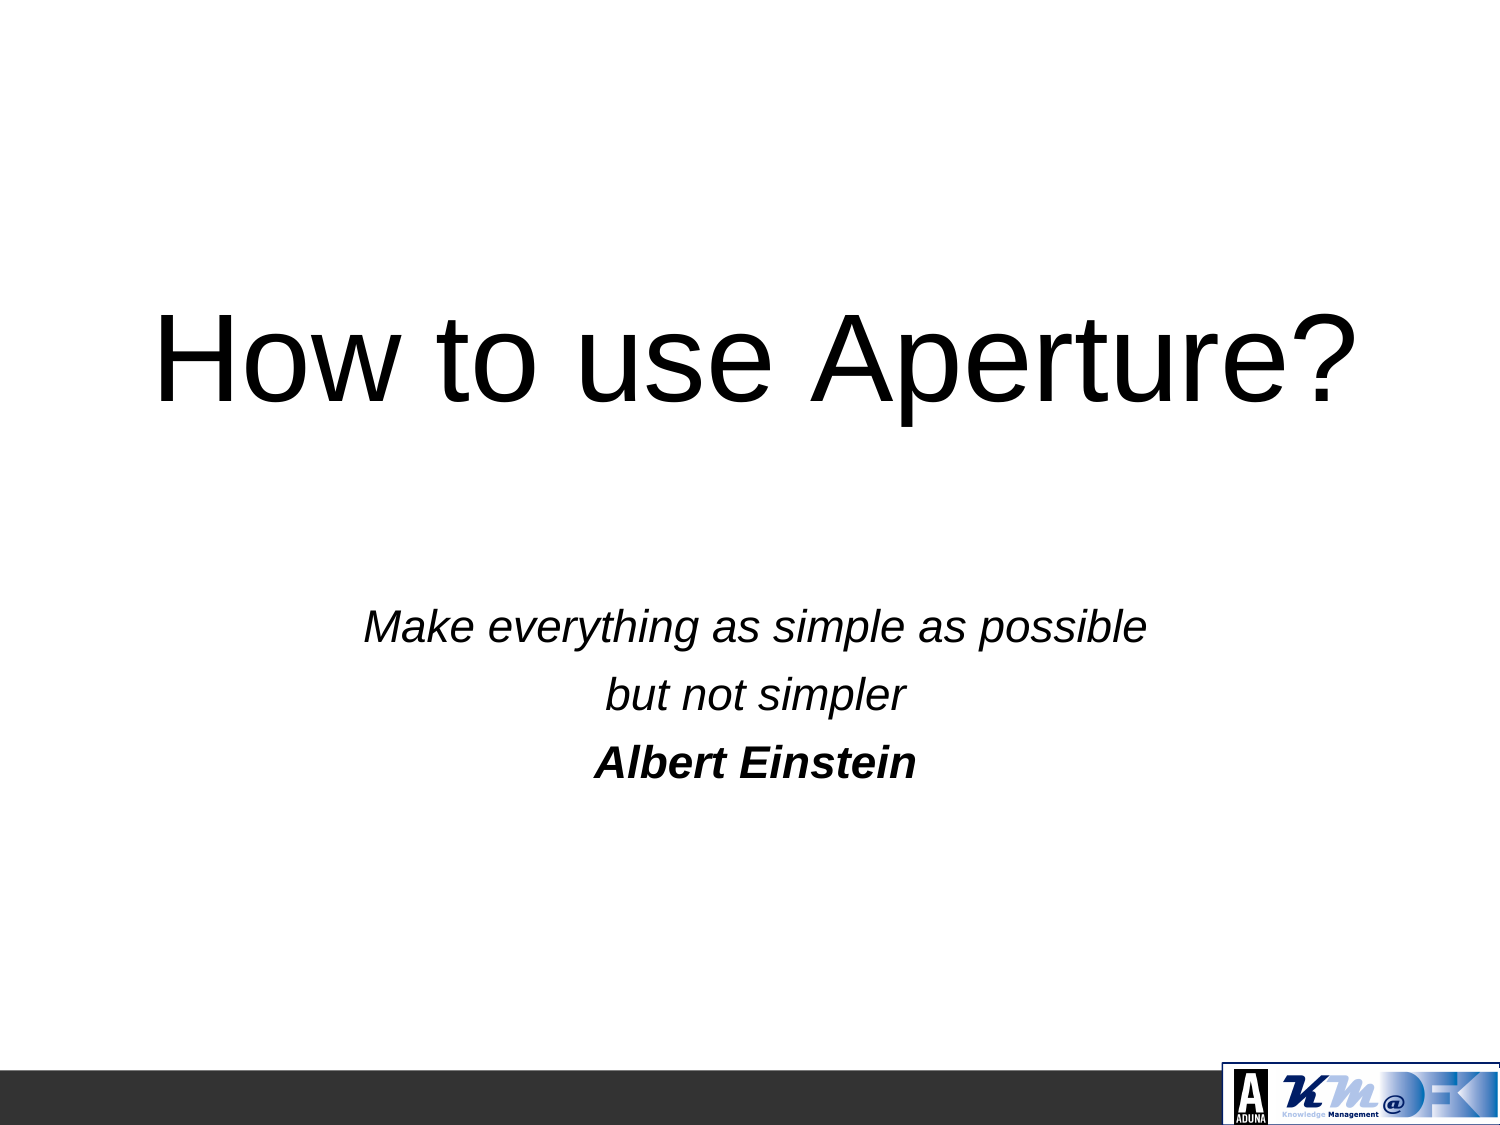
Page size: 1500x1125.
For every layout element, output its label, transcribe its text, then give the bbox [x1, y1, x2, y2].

text_box How to use Aperture? Make everything as simple as possible but not simpler Albert Einstein [35, 29, 1477, 1047]
picture [1234, 1069, 1268, 1125]
picture [1276, 1068, 1500, 1124]
